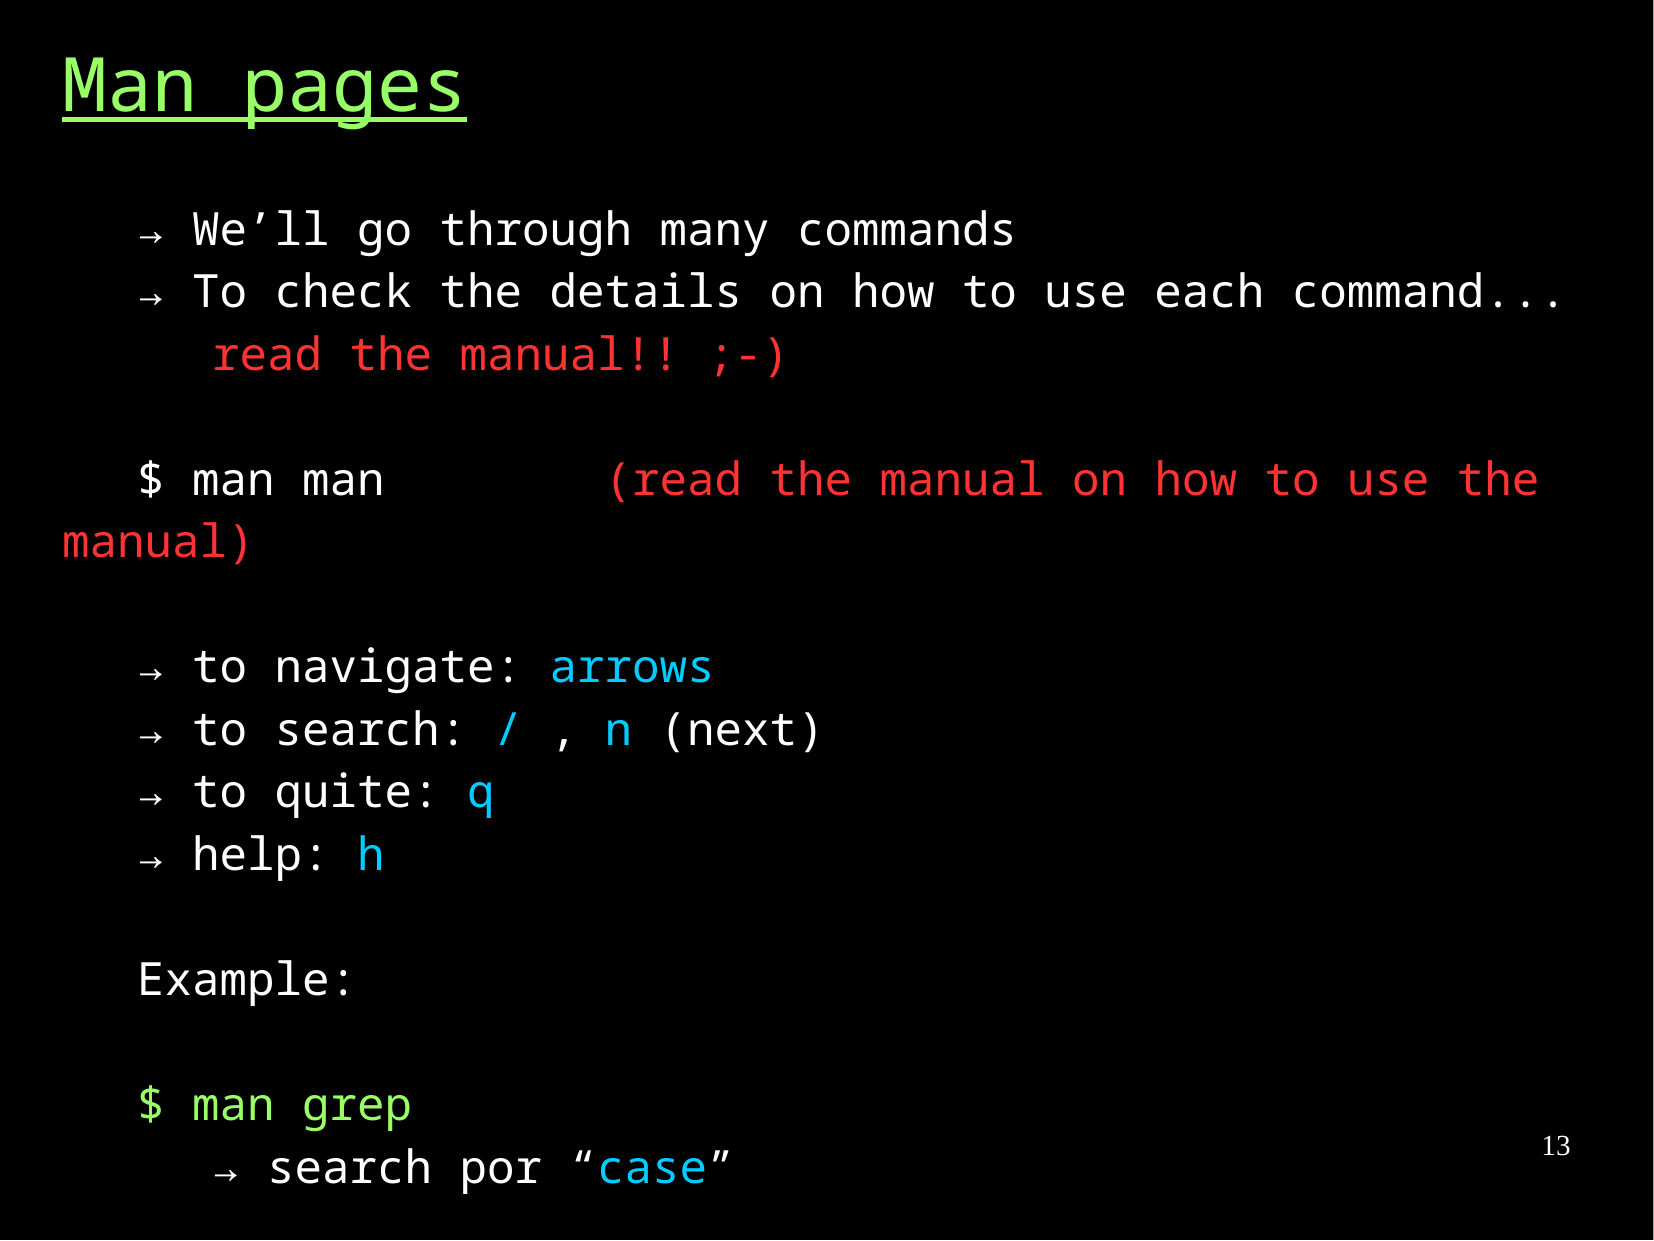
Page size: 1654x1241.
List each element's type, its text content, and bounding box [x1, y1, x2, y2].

text_box Man pages → We’ll go through many commands → To check the details on how to use each command... read the manual!! ;-) $ man man (read the manual on how to use the manual) → to navigate: arrows → to search: / , n (next) → to quite: q → help: h Example: $ man grep → search por “case” → check also the command whatis: $ whatis cp $ whatis grep [47, 23, 1607, 1167]
